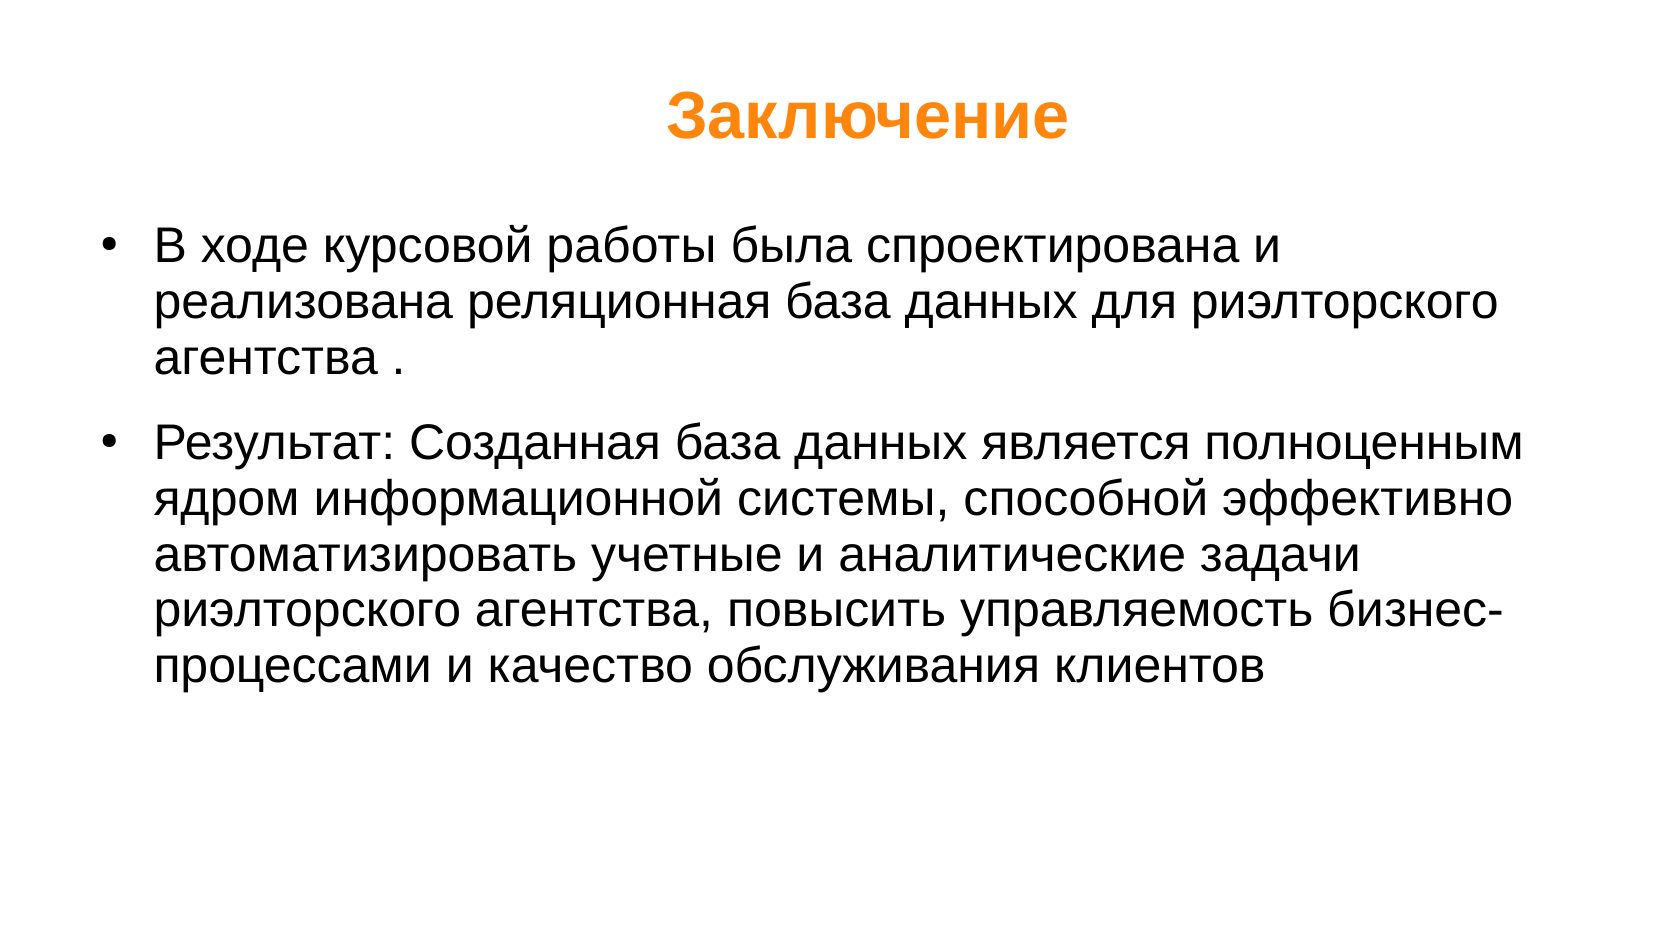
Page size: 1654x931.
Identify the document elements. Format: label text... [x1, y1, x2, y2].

title Заключение [289, 12, 1447, 217]
list В ходе курсовой работы была спроектирована и реализована реляционная база данных для риэлторского агентства . Результат: Созданная база данных является полноценным ядром информационной системы, способной эффективно автоматизировать учетные и аналитические задачи риэлторского агентства, повысить управляемость бизнес-процессами и качество обслуживания клиентов [82, 217, 1571, 758]
